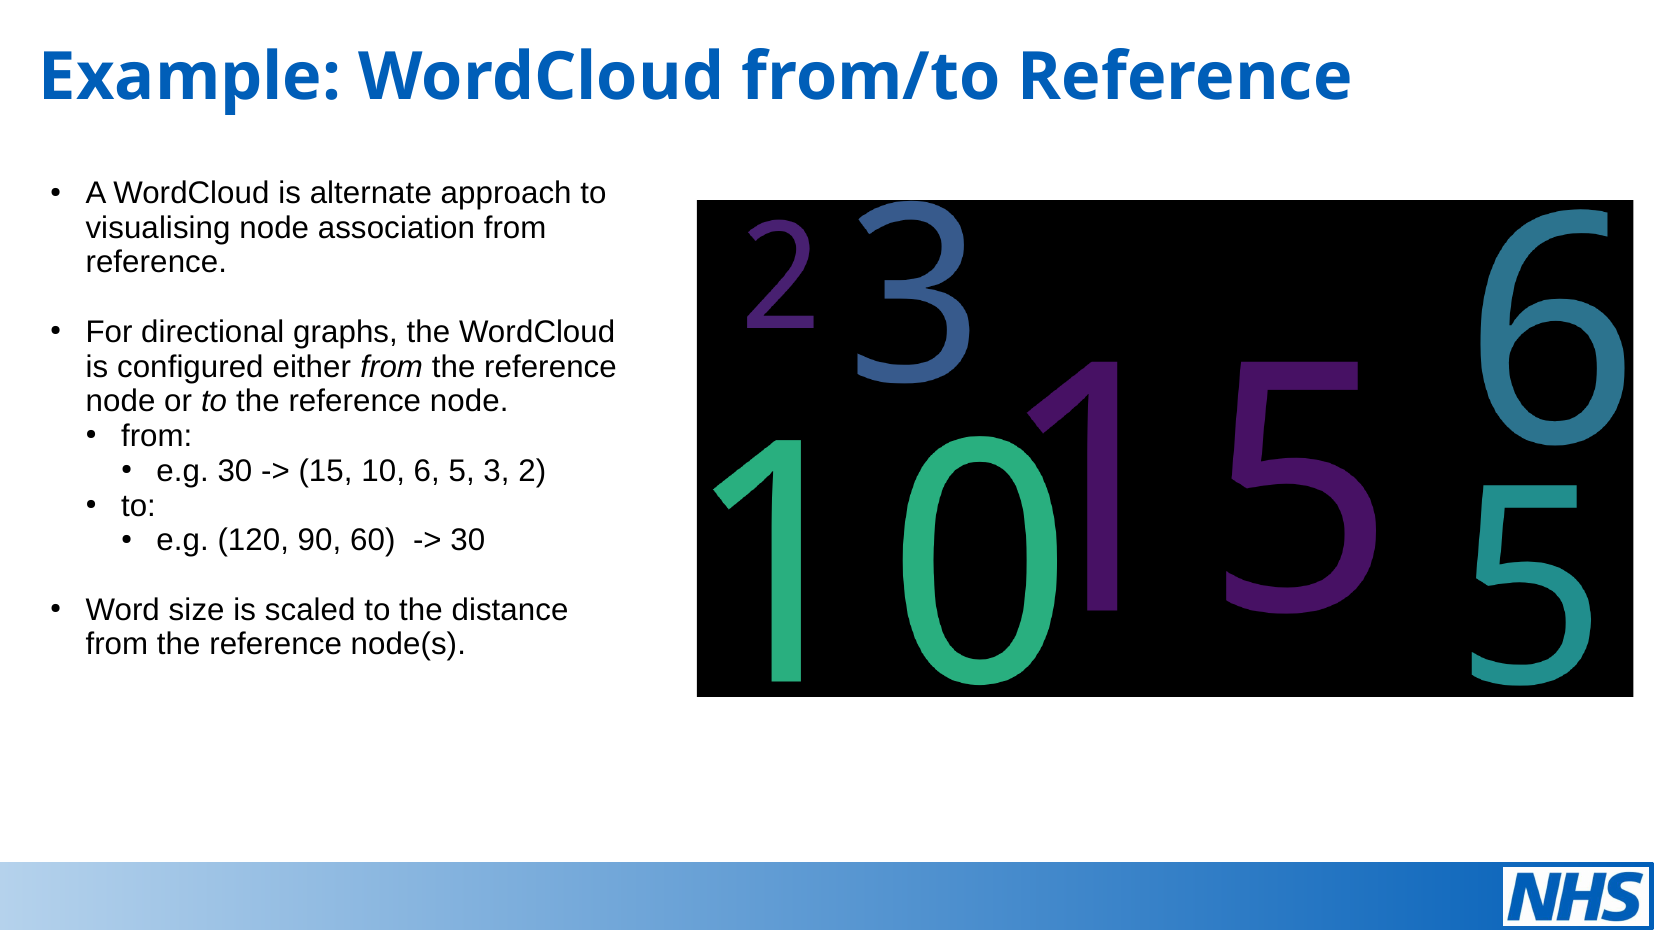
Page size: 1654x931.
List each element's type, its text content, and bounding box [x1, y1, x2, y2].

picture [1503, 867, 1649, 926]
text_box A WordCloud is alternate approach to visualising node association from reference. For directional graphs, the WordCloud is configured either from the reference node or to the reference node. from: e.g. 30 -> (15, 10, 6, 5, 3, 2) to: e.g. (120, 90, 60) -> 30 Word size is scaled to the distance from the reference node(s). [35, 167, 650, 843]
picture [696, 200, 1634, 697]
text_box Example: WordCloud from/to Reference [23, 0, 1654, 166]
text_box [0, 862, 1654, 930]
